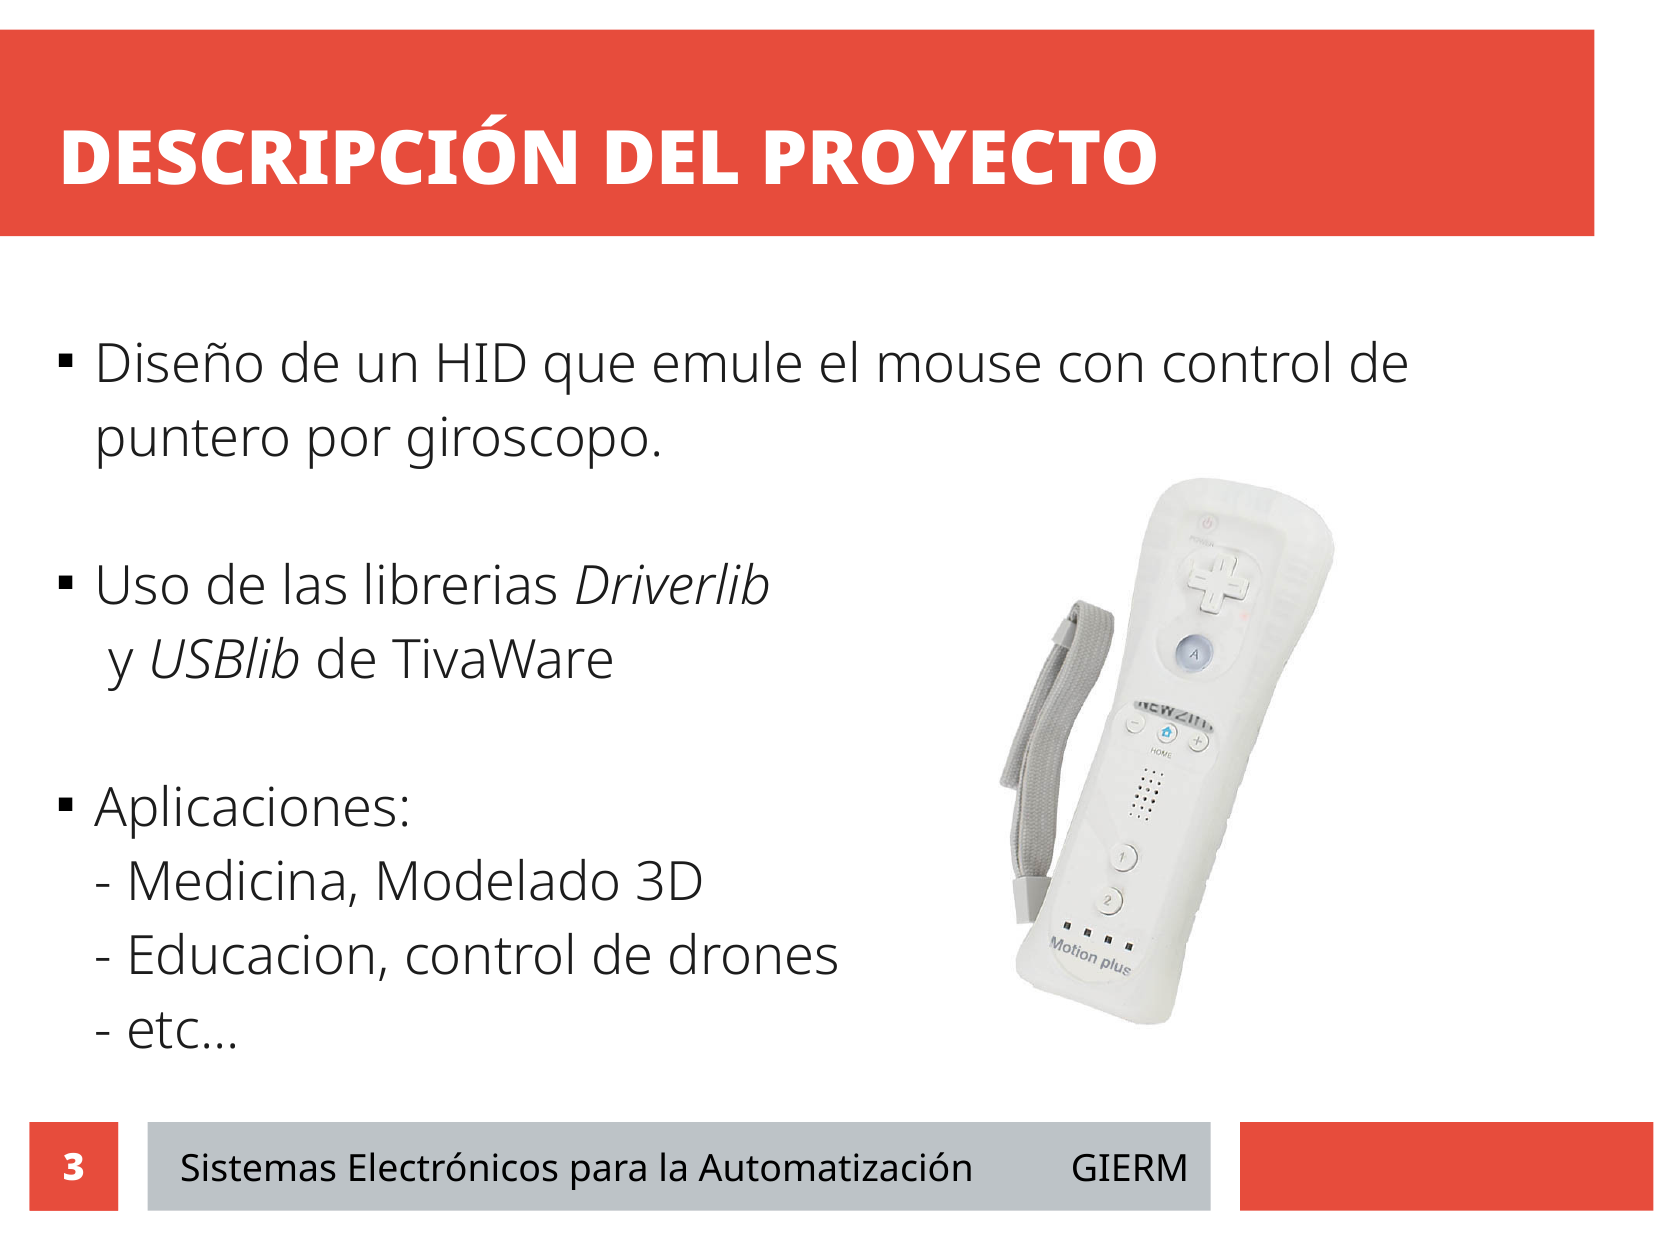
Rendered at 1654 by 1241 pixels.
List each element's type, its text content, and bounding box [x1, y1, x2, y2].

text_box Sistemas Electrónicos para la Automatización GIERM [165, 1133, 1203, 1203]
title DESCRIPCIÓN DEL PROYECTO [59, 59, 1595, 207]
text_box Diseño de un HID que emule el mouse con control de puntero por giroscopo. Uso de las librerias Driverlib y USBlib de TivaWare Aplicaciones: - Medicina, Modelado 3D - Educacion, control de drones - etc... [59, 324, 1565, 1093]
picture [874, 460, 1453, 1040]
